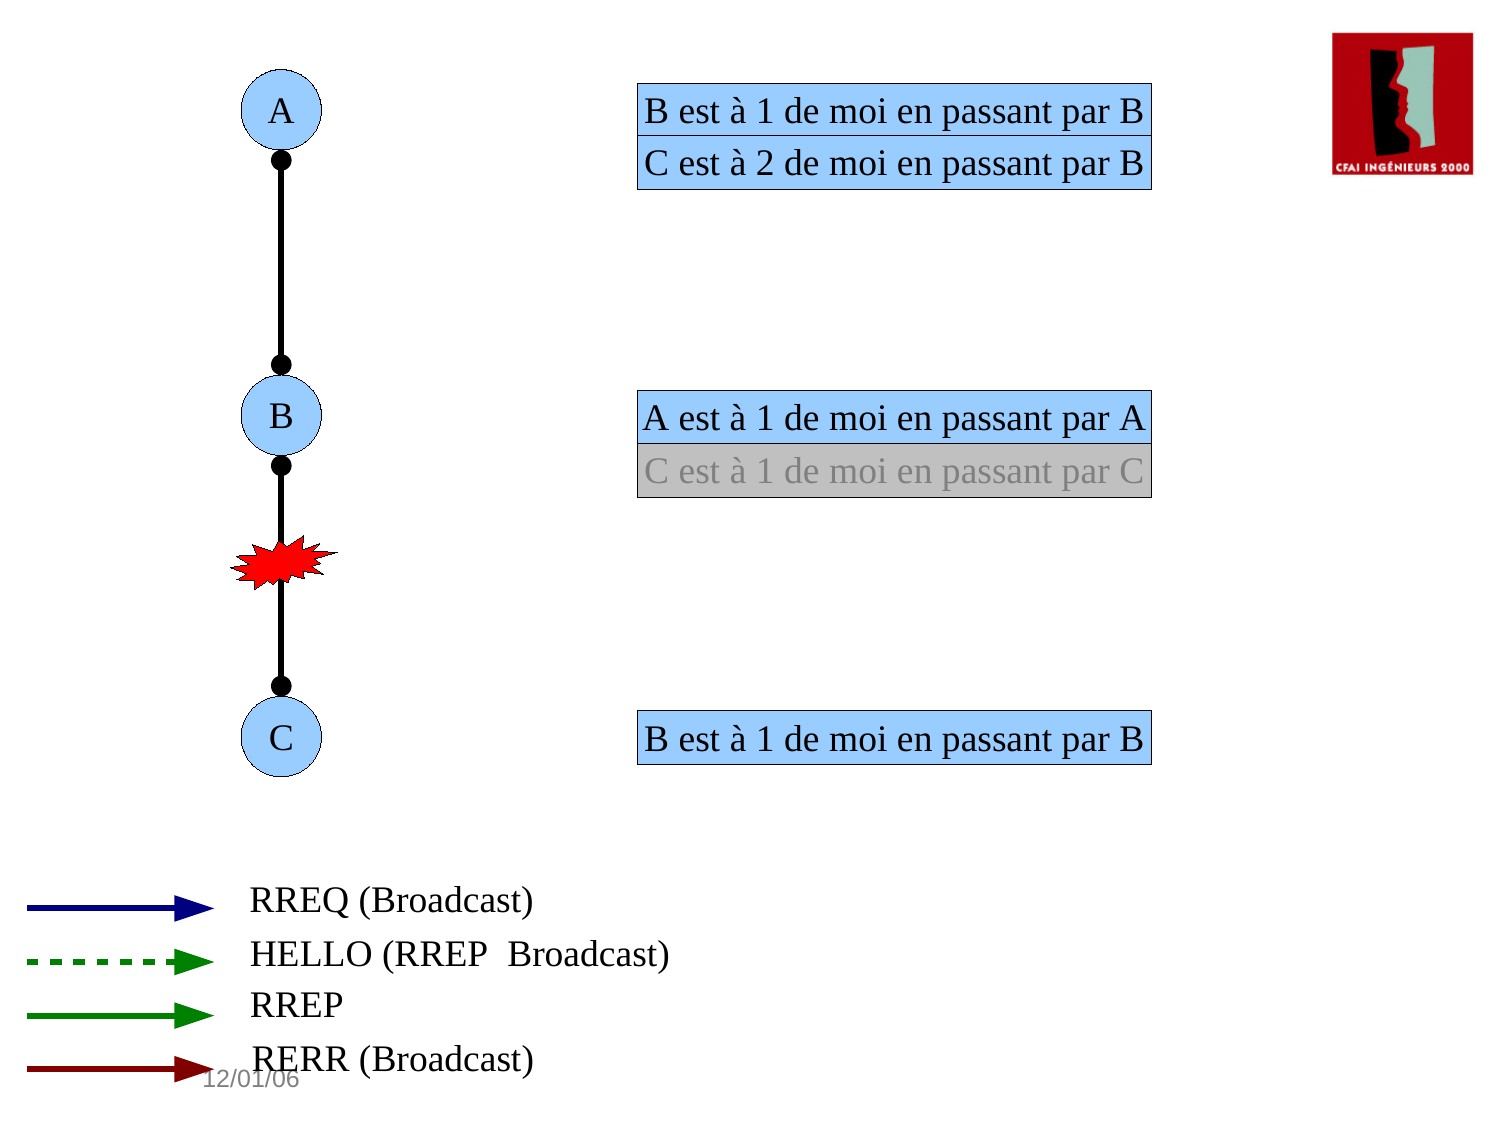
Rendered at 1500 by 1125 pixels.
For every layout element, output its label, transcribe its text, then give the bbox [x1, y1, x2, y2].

text_box A [241, 69, 322, 150]
text_box RREQ (Broadcast) [234, 872, 550, 926]
text_box [230, 535, 338, 590]
text_box RREP [235, 977, 359, 1048]
text_box RERR (Broadcast) [236, 1032, 550, 1102]
text_box B est à 1 de moi en passant par B [637, 710, 1152, 765]
text_box C est à 2 de moi en passant par B [637, 135, 1152, 190]
text_box HELLO (RREP Broadcast) [234, 926, 686, 996]
text_box C [241, 696, 322, 777]
text_box A est à 1 de moi en passant par A [637, 390, 1152, 443]
text_box B est à 1 de moi en passant par B [637, 83, 1152, 135]
picture [1328, 29, 1477, 178]
text_box C est à 1 de moi en passant par C [637, 443, 1152, 498]
text_box B [241, 375, 322, 456]
